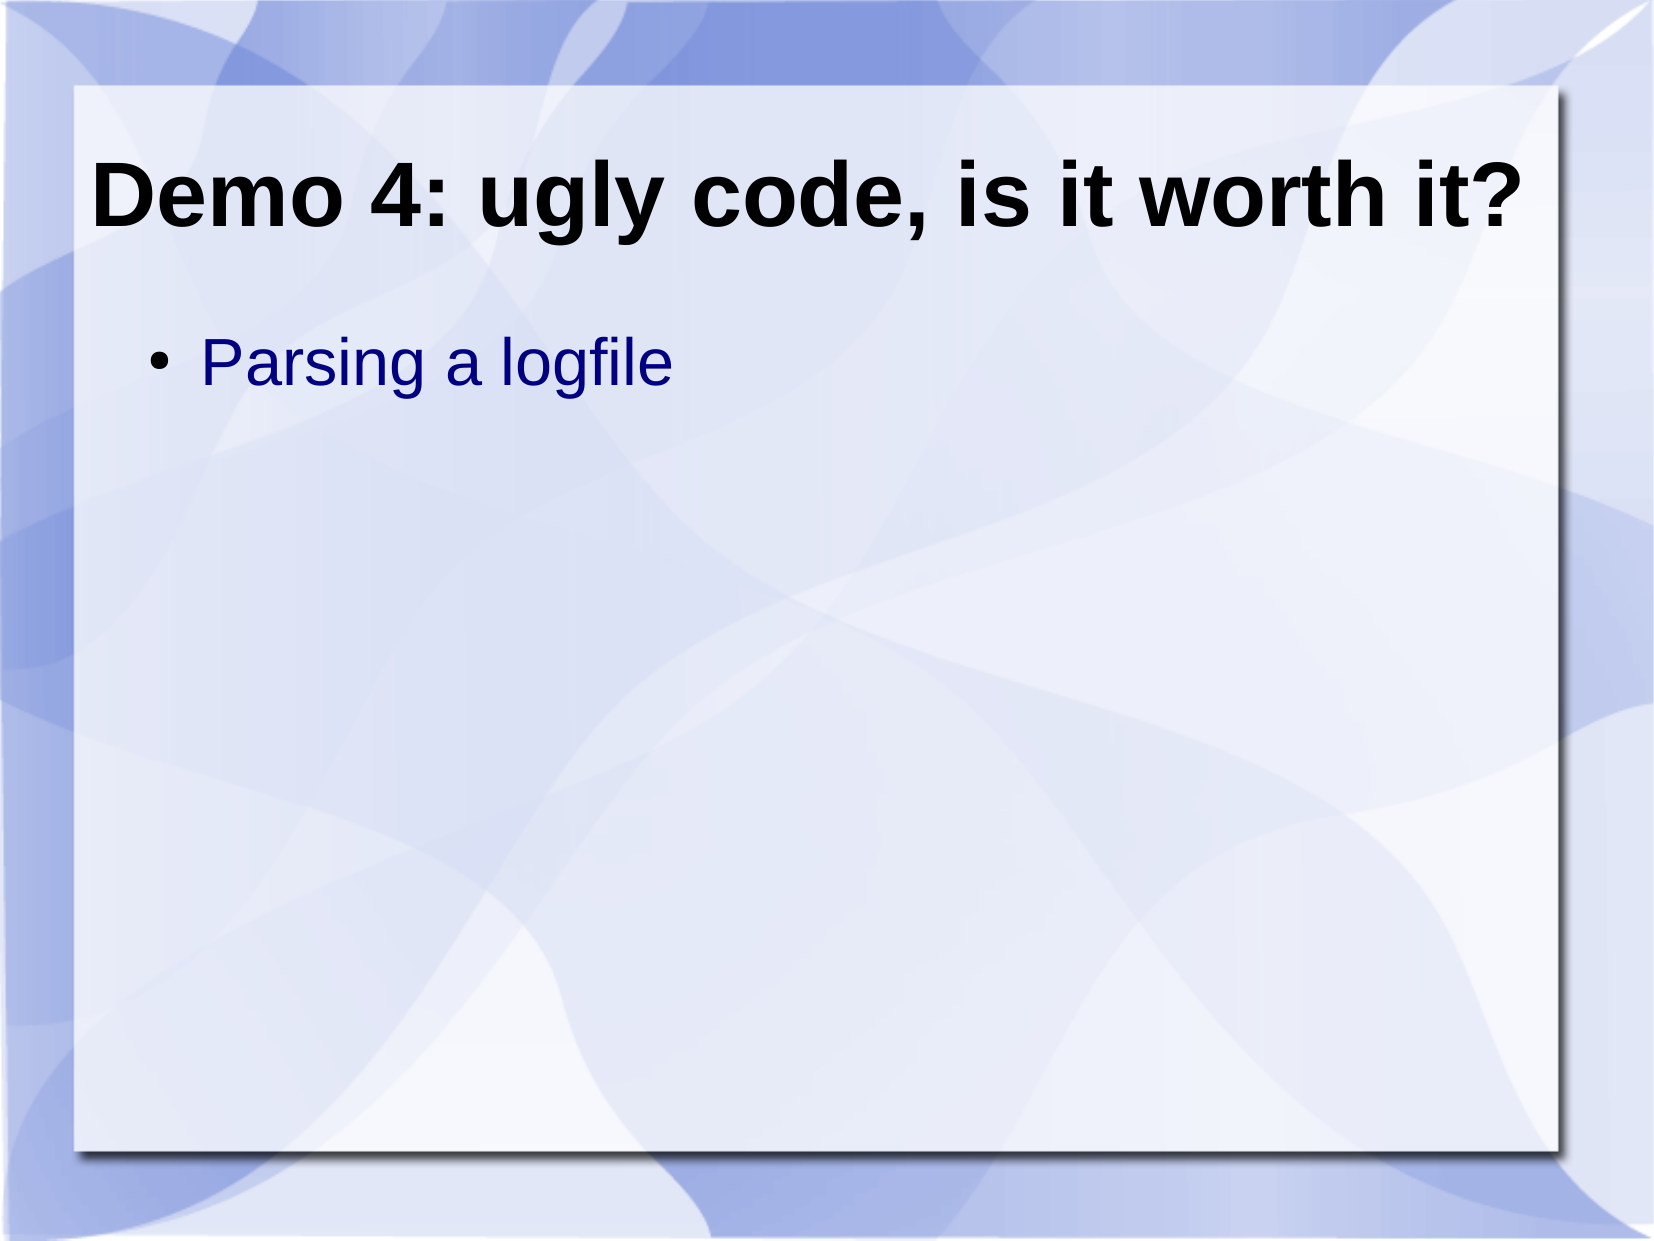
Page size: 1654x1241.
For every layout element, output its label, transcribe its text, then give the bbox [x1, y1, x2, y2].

list Parsing a logfile [129, 324, 1489, 1129]
title Demo 4: ugly code, is it worth it? [82, 98, 1536, 291]
picture [0, 0, 1654, 1241]
